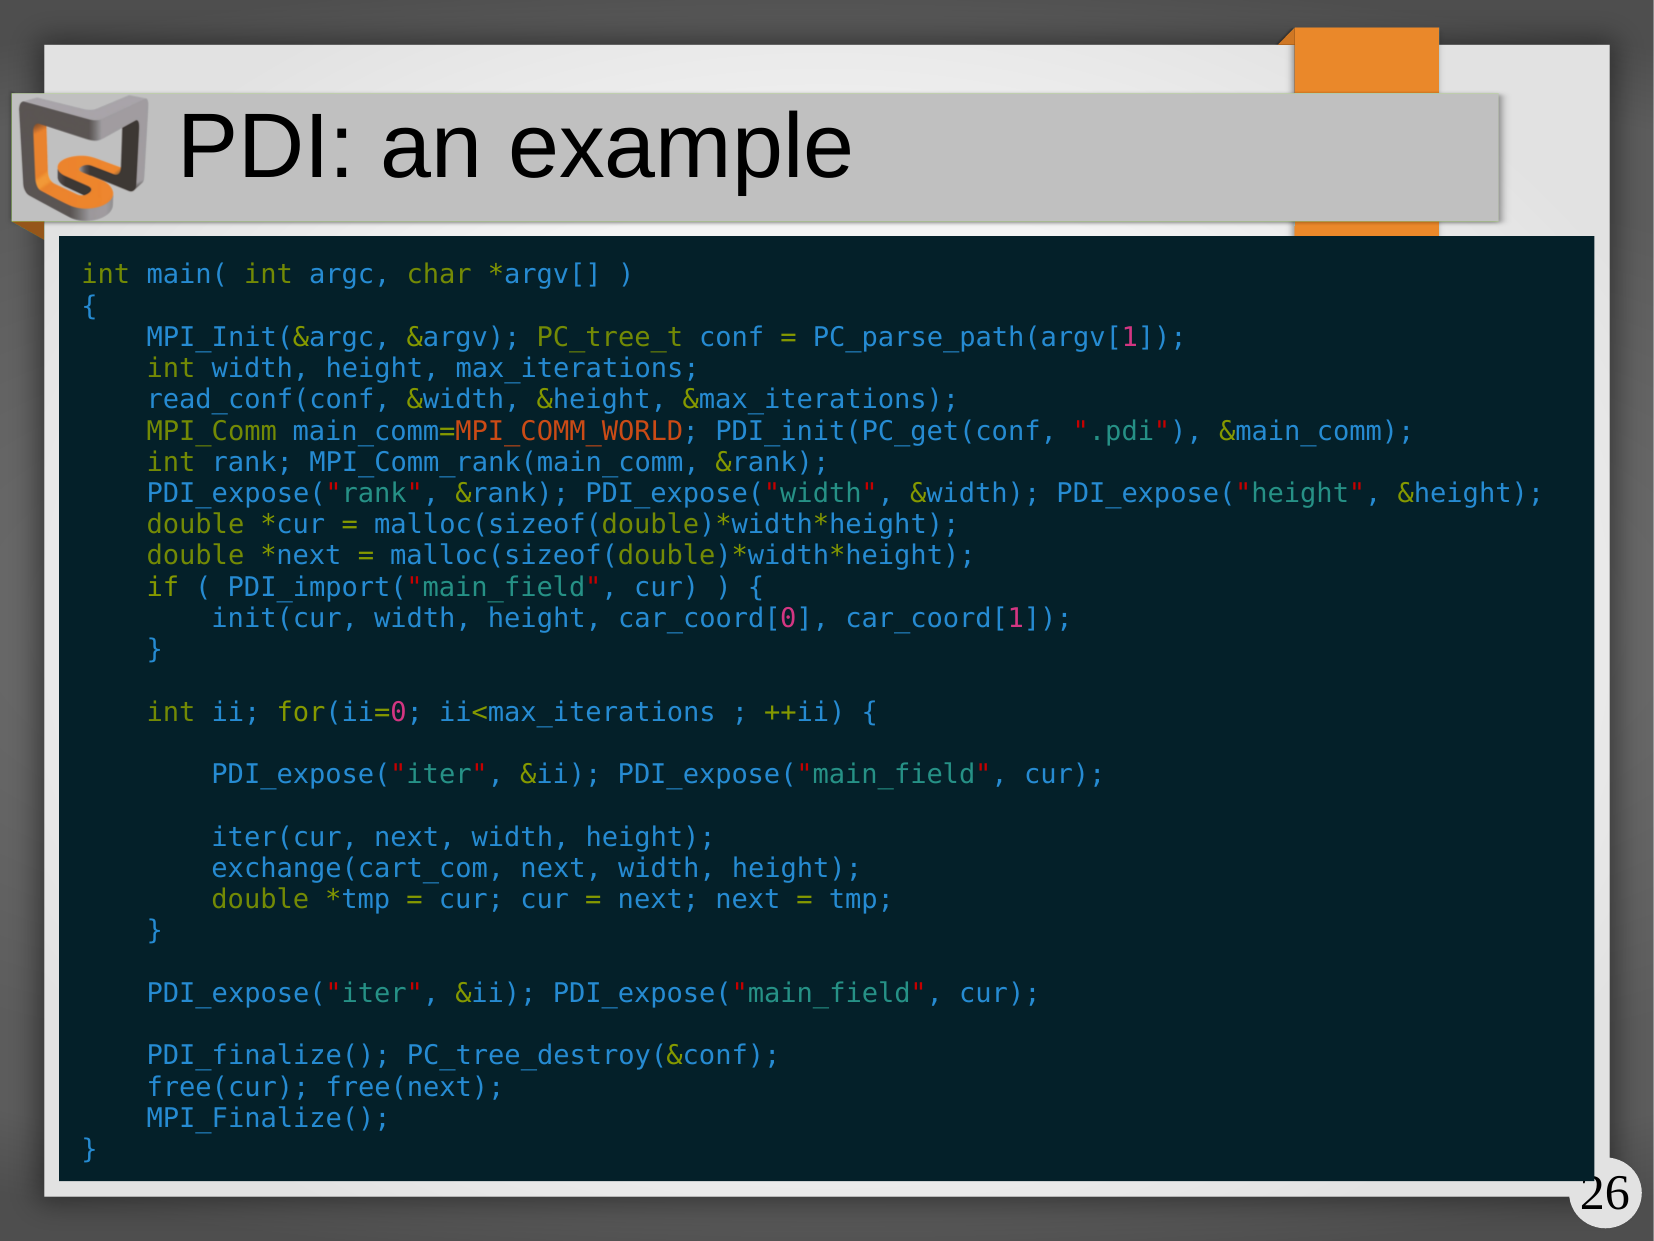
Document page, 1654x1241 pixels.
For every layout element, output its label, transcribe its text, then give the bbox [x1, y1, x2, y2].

title PDI: an example [177, 94, 1477, 213]
text_box int main( int argc, char *argv[] ) { MPI_Init(&argc, &argv); PC_tree_t conf = PC_parse_path(argv[1]); int width, height, max_iterations; read_conf(conf, &width, &height, &max_iterations); MPI_Comm main_comm=MPI_COMM_WORLD; PDI_init(PC_get(conf, ".pdi"), &main_comm); int rank; MPI_Comm_rank(main_comm, &rank); PDI_expose("rank", &rank); PDI_expose("width", &width); PDI_expose("height", &height); double *cur = malloc(sizeof(double)*width*height); double *next = malloc(sizeof(double)*width*height); if ( PDI_import("main_field", cur) ) { init(cur, width, height, car_coord[0], car_coord[1]); } int ii; for(ii=0; ii<max_iterations ; ++ii) { PDI_expose("iter", &ii); PDI_expose("main_field", cur); iter(cur, next, width, height); exchange(cart_com, next, width, height); double *tmp = cur; cur = next; next = tmp; } PDI_expose("iter", &ii); PDI_expose("main_field", cur); PDI_finalize(); PC_tree_destroy(&conf); free(cur); free(next); MPI_Finalize(); } [59, 236, 1595, 1182]
picture [0, 0, 1654, 1241]
